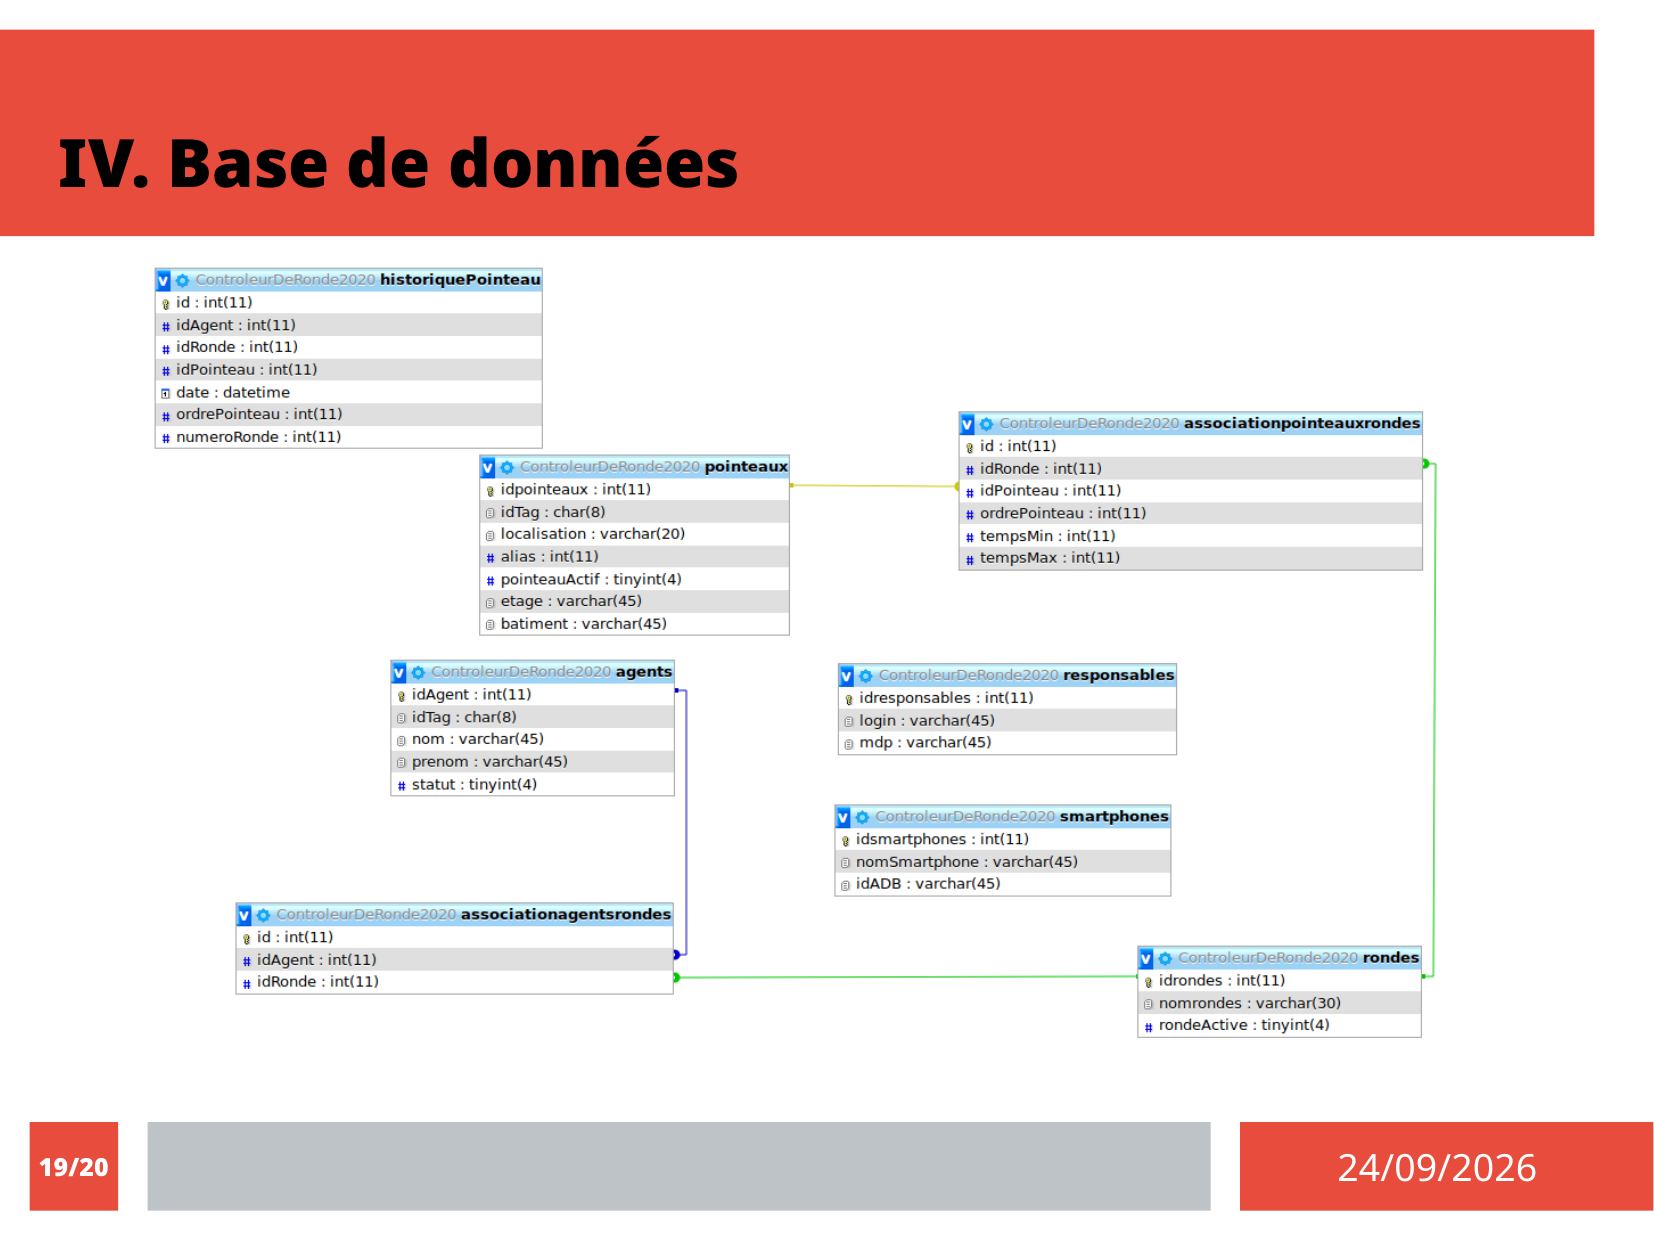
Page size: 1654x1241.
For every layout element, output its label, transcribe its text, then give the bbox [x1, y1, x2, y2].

picture [141, 262, 1512, 1087]
title IV. Base de données [59, 59, 1595, 207]
